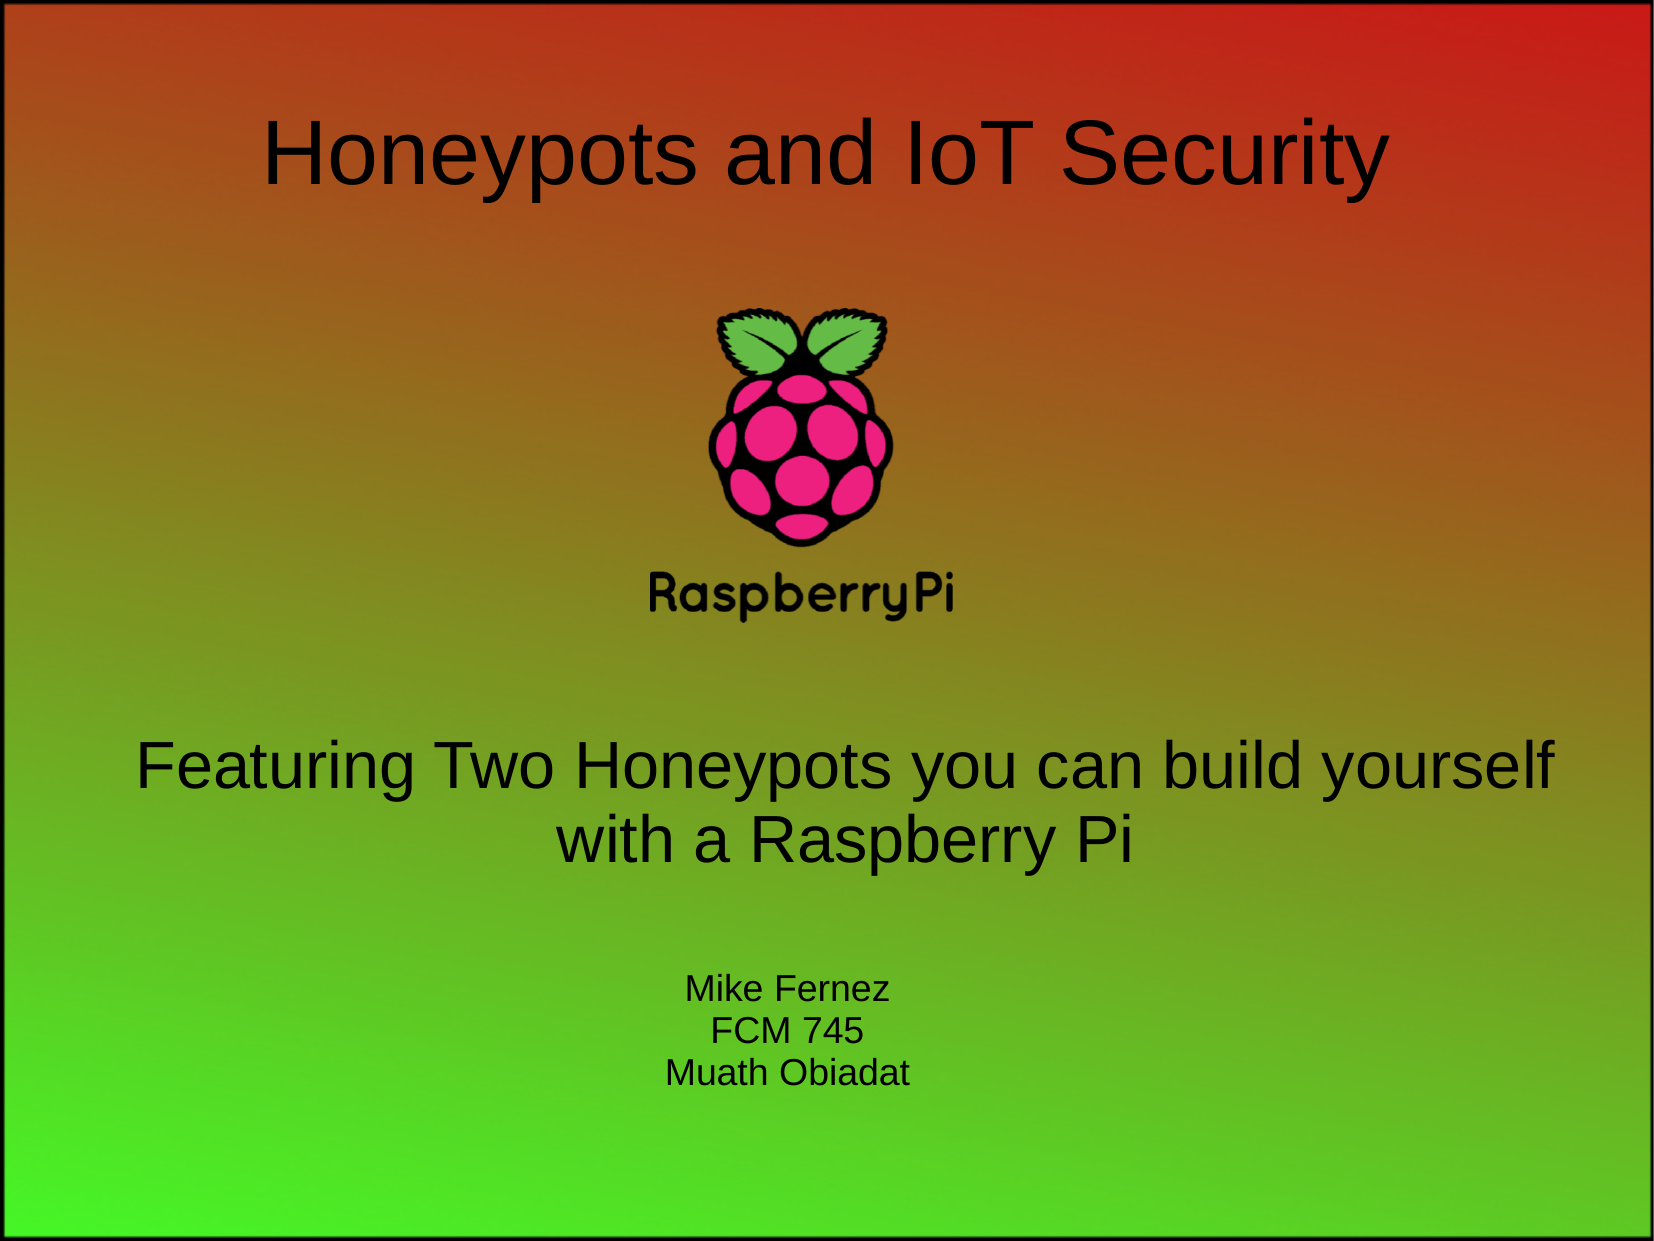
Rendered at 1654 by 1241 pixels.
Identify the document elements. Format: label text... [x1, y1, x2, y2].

picture [0, 0, 1654, 1241]
subtitle Featuring Two Honeypots you can build yourself with a Raspberry Pi [101, 675, 1591, 931]
text_box Mike Fernez FCM 745 Muath Obiadat [195, 960, 1381, 1101]
title Honeypots and IoT Security [82, 49, 1571, 257]
